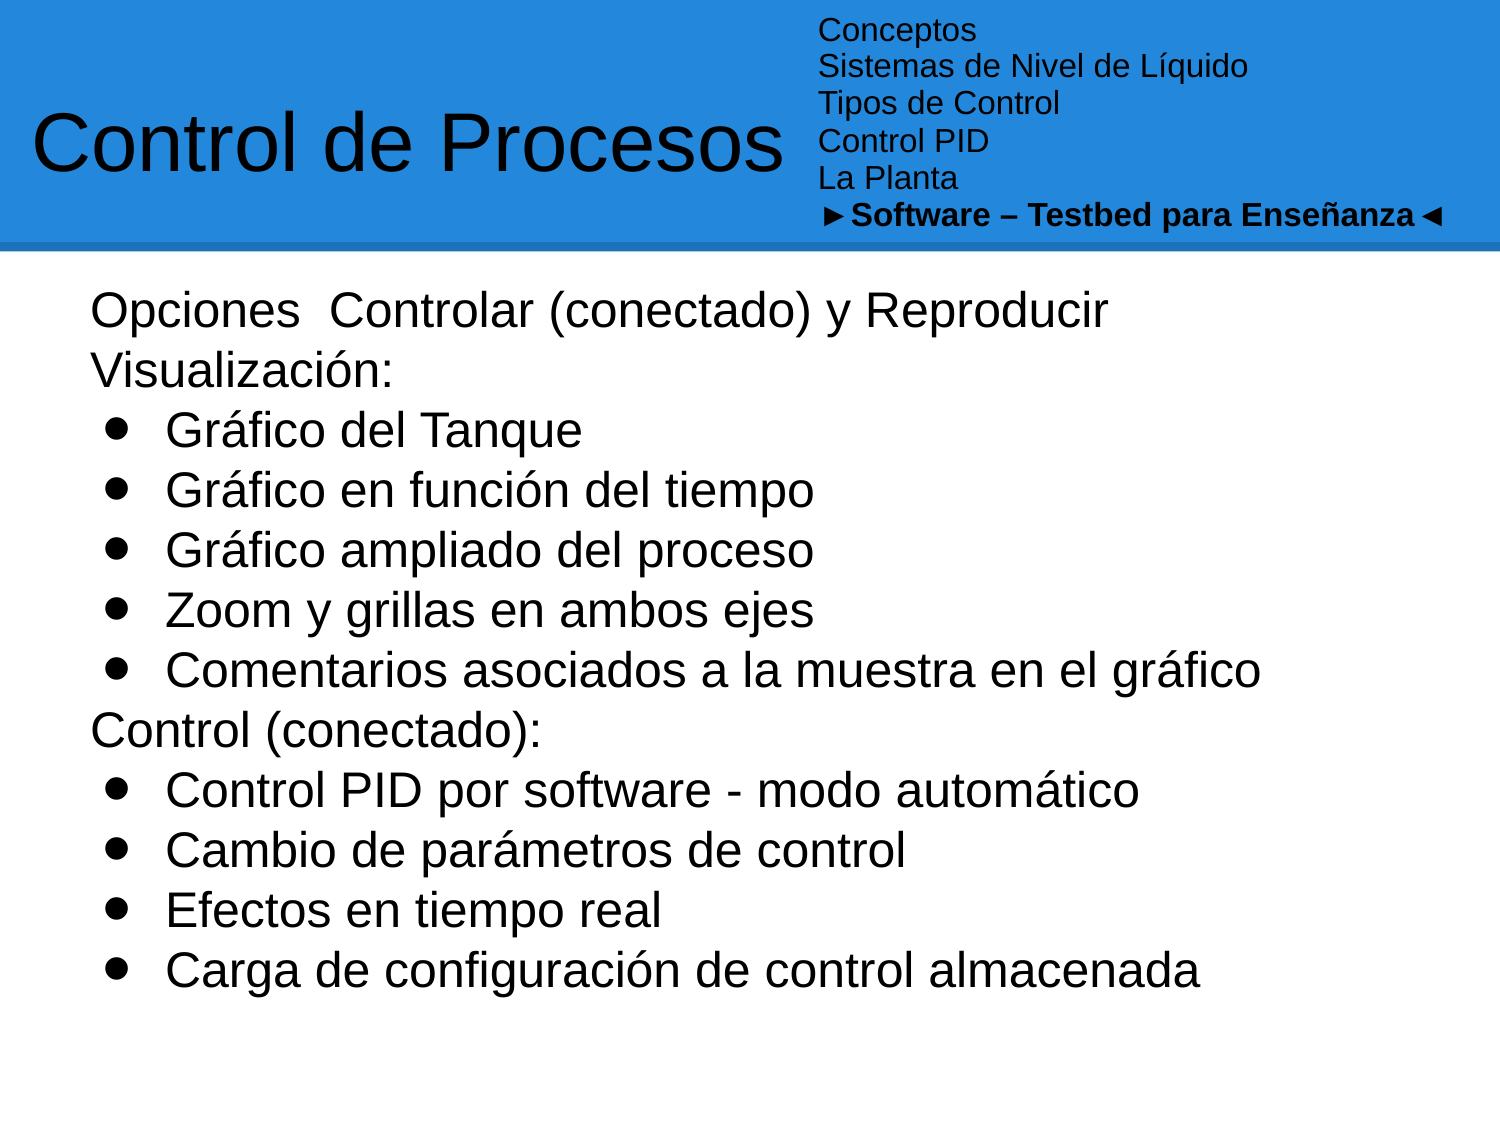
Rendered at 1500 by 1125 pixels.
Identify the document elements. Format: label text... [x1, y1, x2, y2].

title Control de Procesos [15, 21, 803, 240]
text_box Conceptos Sistemas de Nivel de Líquido Tipos de Control Control PID La Planta ►Software – Testbed para Enseñanza◄ [803, 3, 1489, 244]
list Opciones Controlar (conectado) y Reproducir Visualización: Gráfico del Tanque Gráfico en función del tiempo Gráfico ampliado del proceso Zoom y grillas en ambos ejes Comentarios asociados a la muestra en el gráfico Control (conectado): Control PID por software - modo automático Cambio de parámetros de control Efectos en tiempo real Carga de configuración de control almacenada [75, 262, 1425, 1036]
